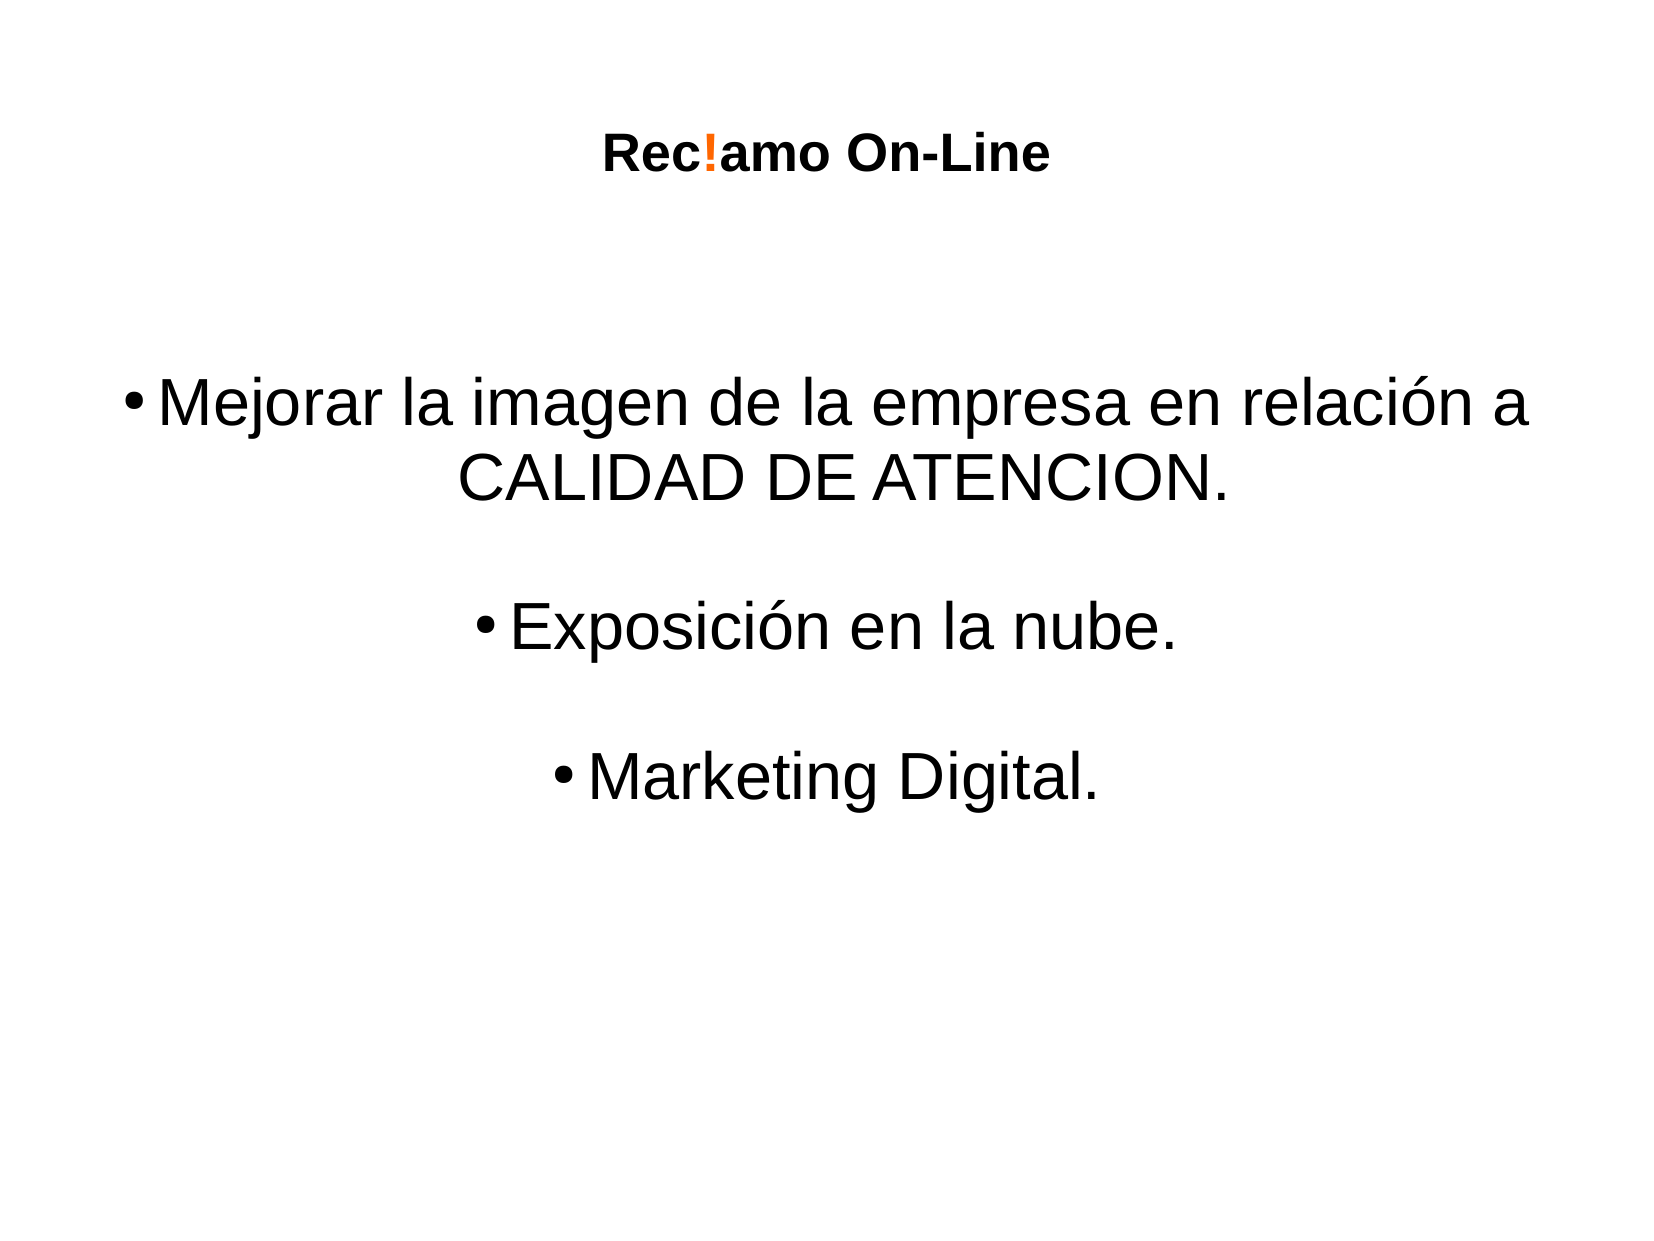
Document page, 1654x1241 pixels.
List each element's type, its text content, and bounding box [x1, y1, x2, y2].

title Rec!amo On-Line [82, 49, 1571, 257]
subtitle Mejorar la imagen de la empresa en relación a CALIDAD DE ATENCION. Exposición en la nube. Marketing Digital. [82, 290, 1571, 1109]
